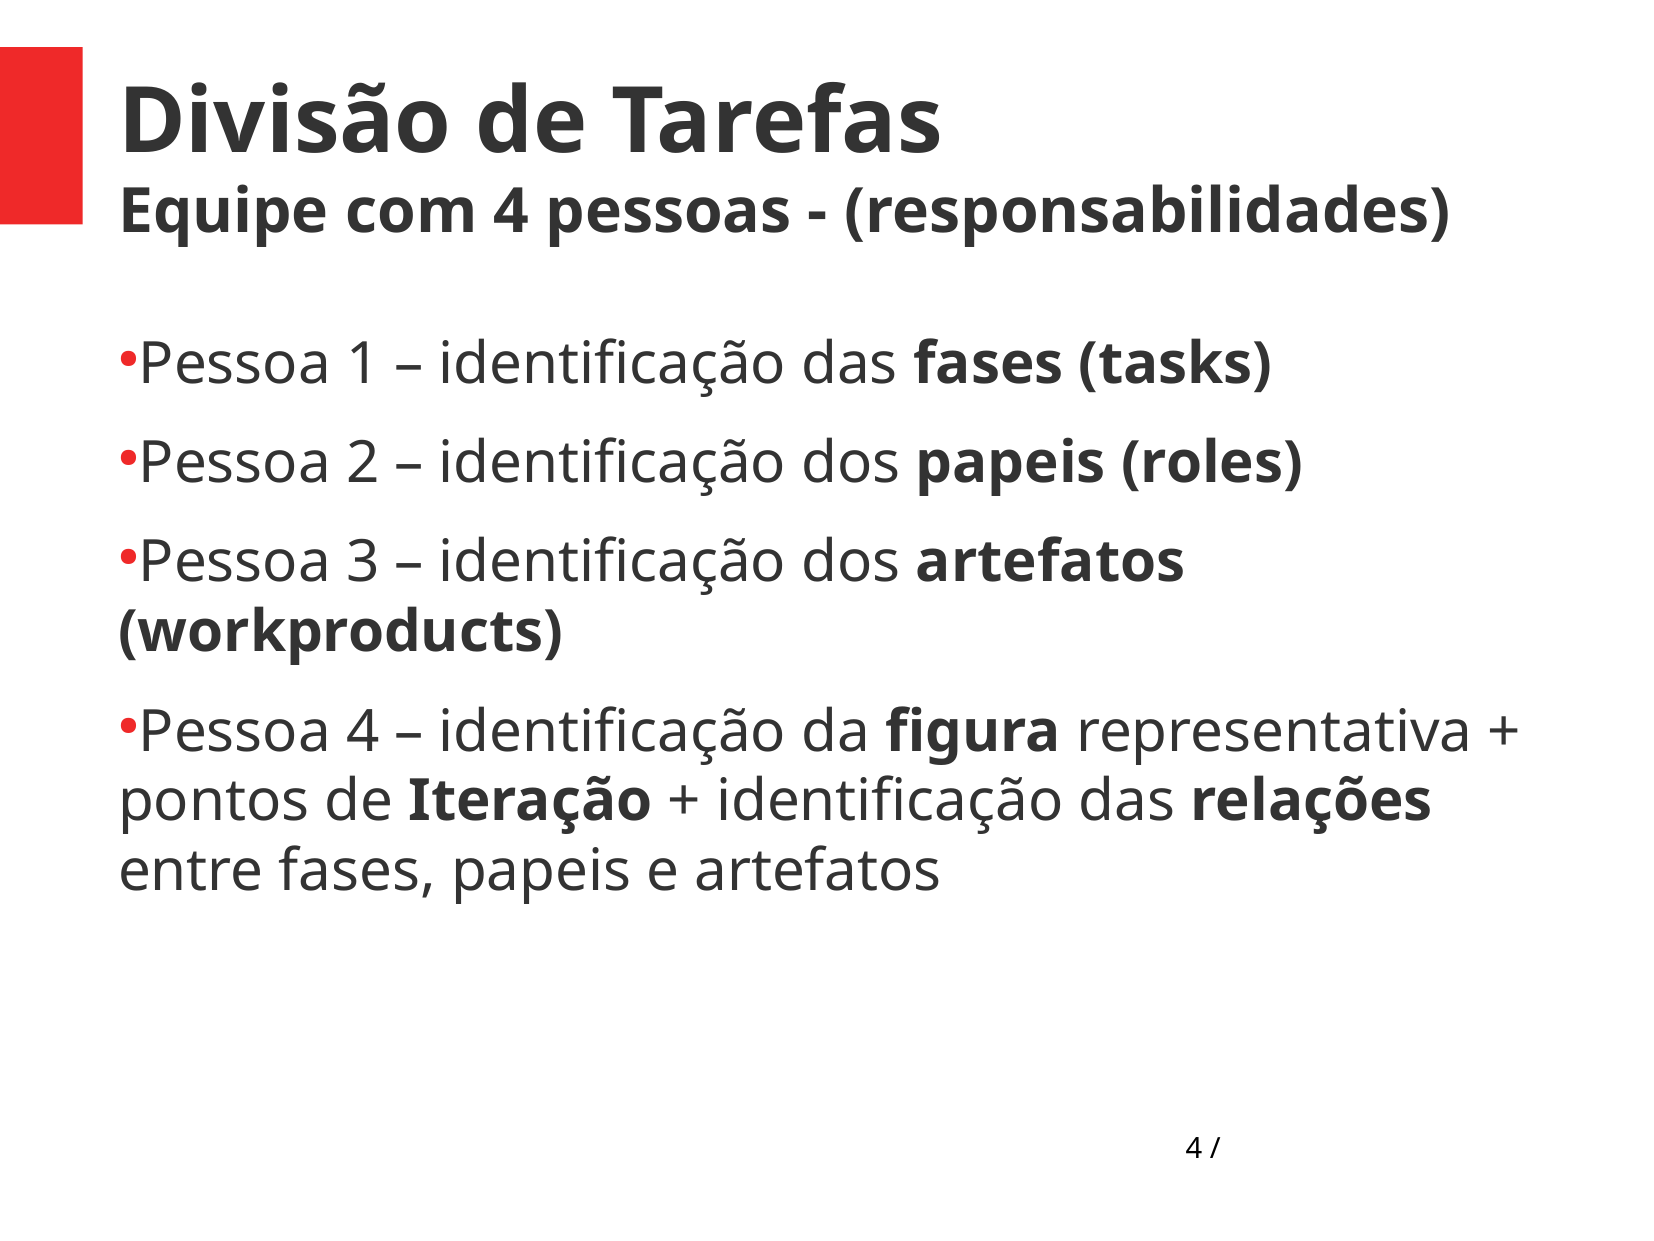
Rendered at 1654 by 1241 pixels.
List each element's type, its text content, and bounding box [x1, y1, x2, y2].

title Divisão de Tarefas Equipe com 4 pessoas - (responsabilidades) [118, 48, 1571, 258]
text_box 4 / [1185, 1129, 1571, 1216]
list Pessoa 1 – identificação das fases (tasks) Pessoa 2 – identificação dos papeis (roles) Pessoa 3 – identificação dos artefatos (workproducts) Pessoa 4 – identificação da figura representativa + pontos de Iteração + identificação das relações entre fases, papeis e artefatos [118, 324, 1548, 950]
